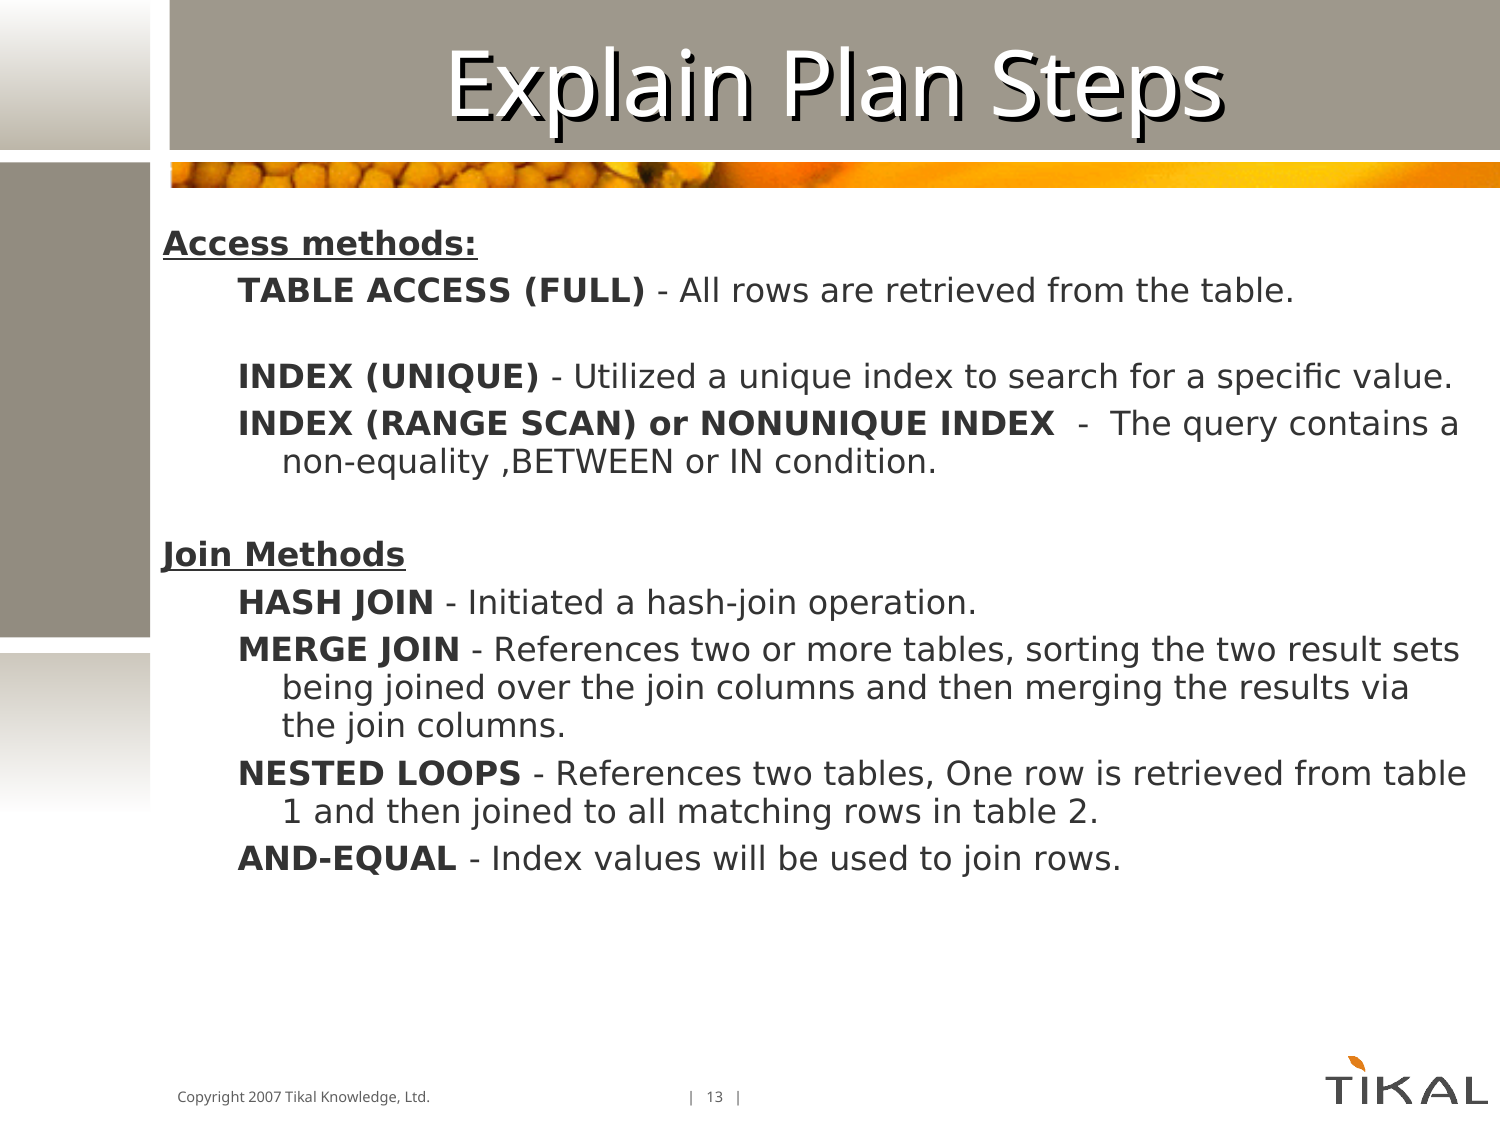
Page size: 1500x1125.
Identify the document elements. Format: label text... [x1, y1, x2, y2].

picture [1312, 1034, 1500, 1125]
title Explain Plan Steps [169, 0, 1499, 192]
list Access methods: TABLE ACCESS (FULL) - All rows are retrieved from the table. INDEX (UNIQUE) - Utilized a unique index to search for a specific value. INDEX (RANGE SCAN) or NONUNIQUE INDEX - The query contains a non-equality ,BETWEEN or IN condition. Join Methods HASH JOIN - Initiated a hash-join operation. MERGE JOIN - References two or more tables, sorting the two result sets being joined over the join columns and then merging the results via the join columns. NESTED LOOPS - References two tables, One row is retrieved from table 1 and then joined to all matching rows in table 2. AND-EQUAL - Index values will be used to join rows. [162, 224, 1473, 1021]
